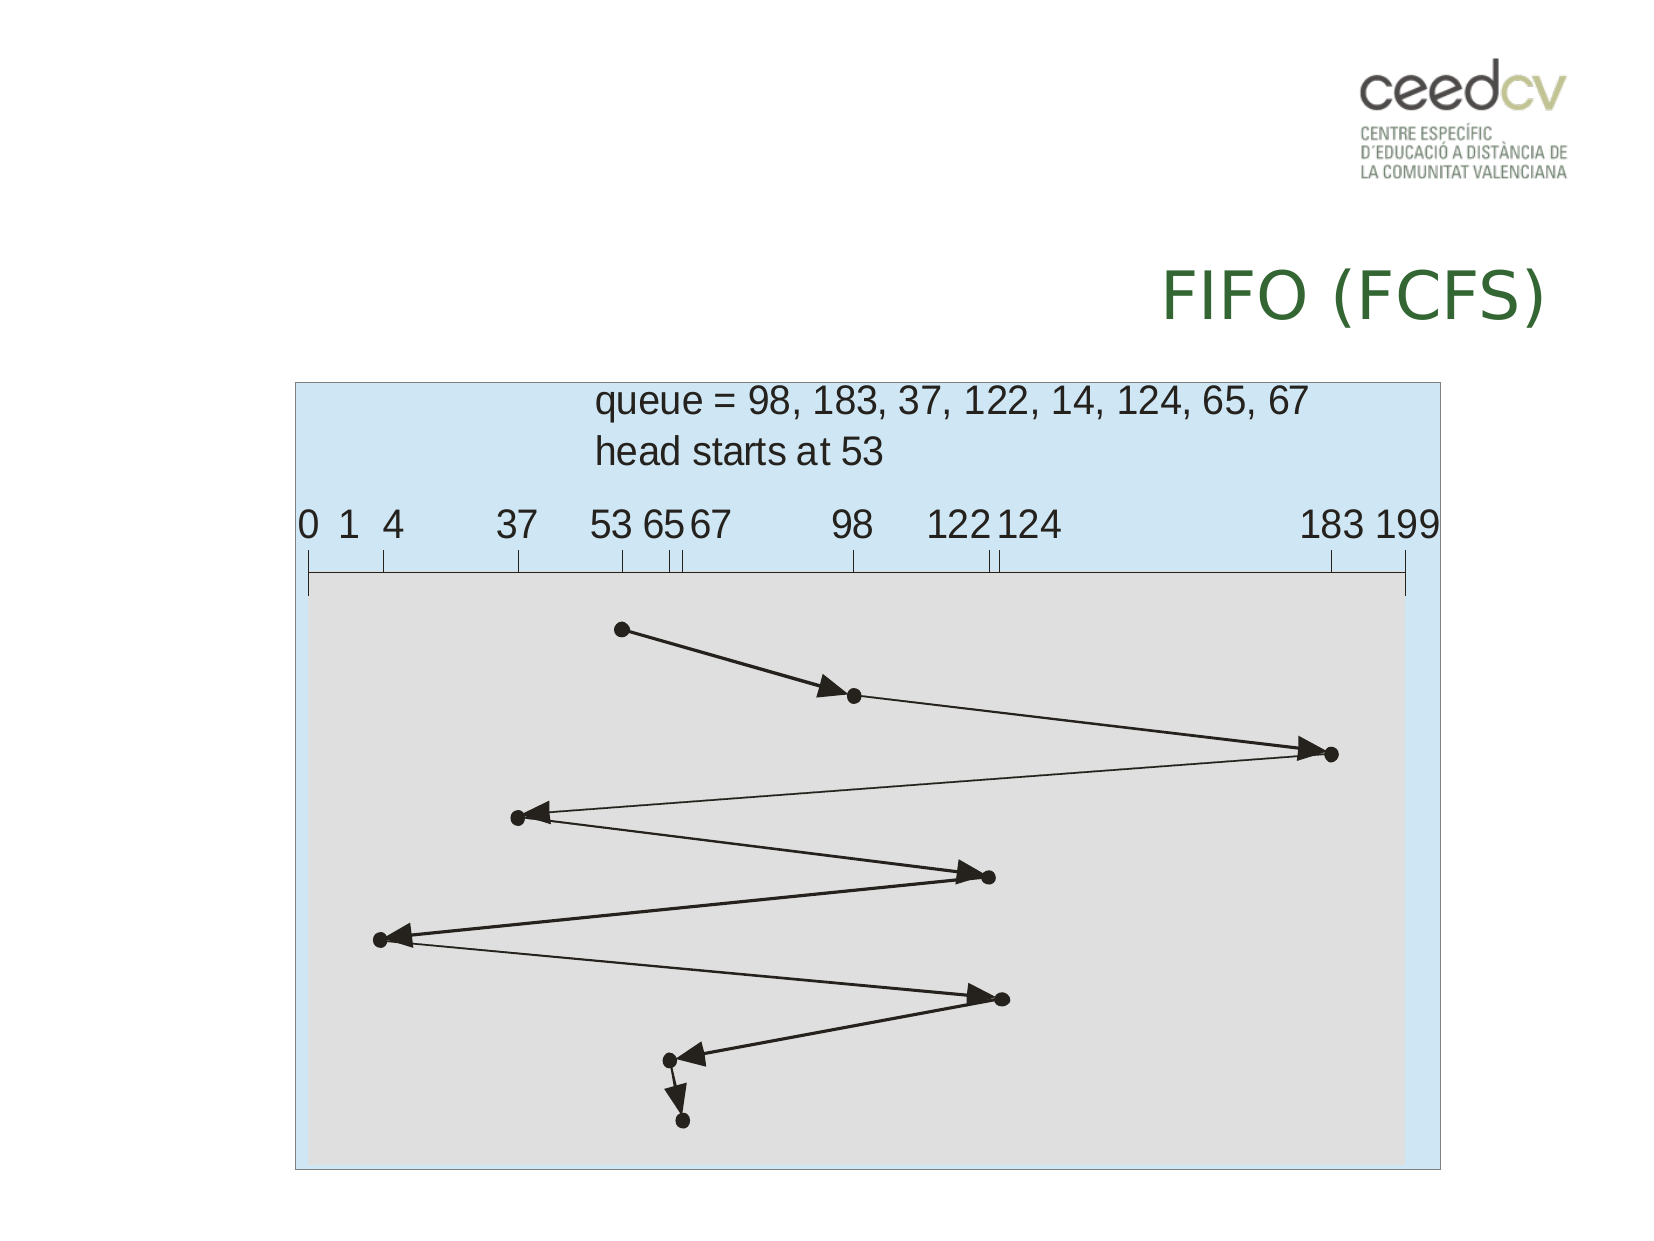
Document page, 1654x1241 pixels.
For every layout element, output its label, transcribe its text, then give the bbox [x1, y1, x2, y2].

picture [1342, 48, 1585, 189]
text_box FIFO (FCFS) [1145, 249, 1583, 355]
chart [295, 382, 1441, 1170]
